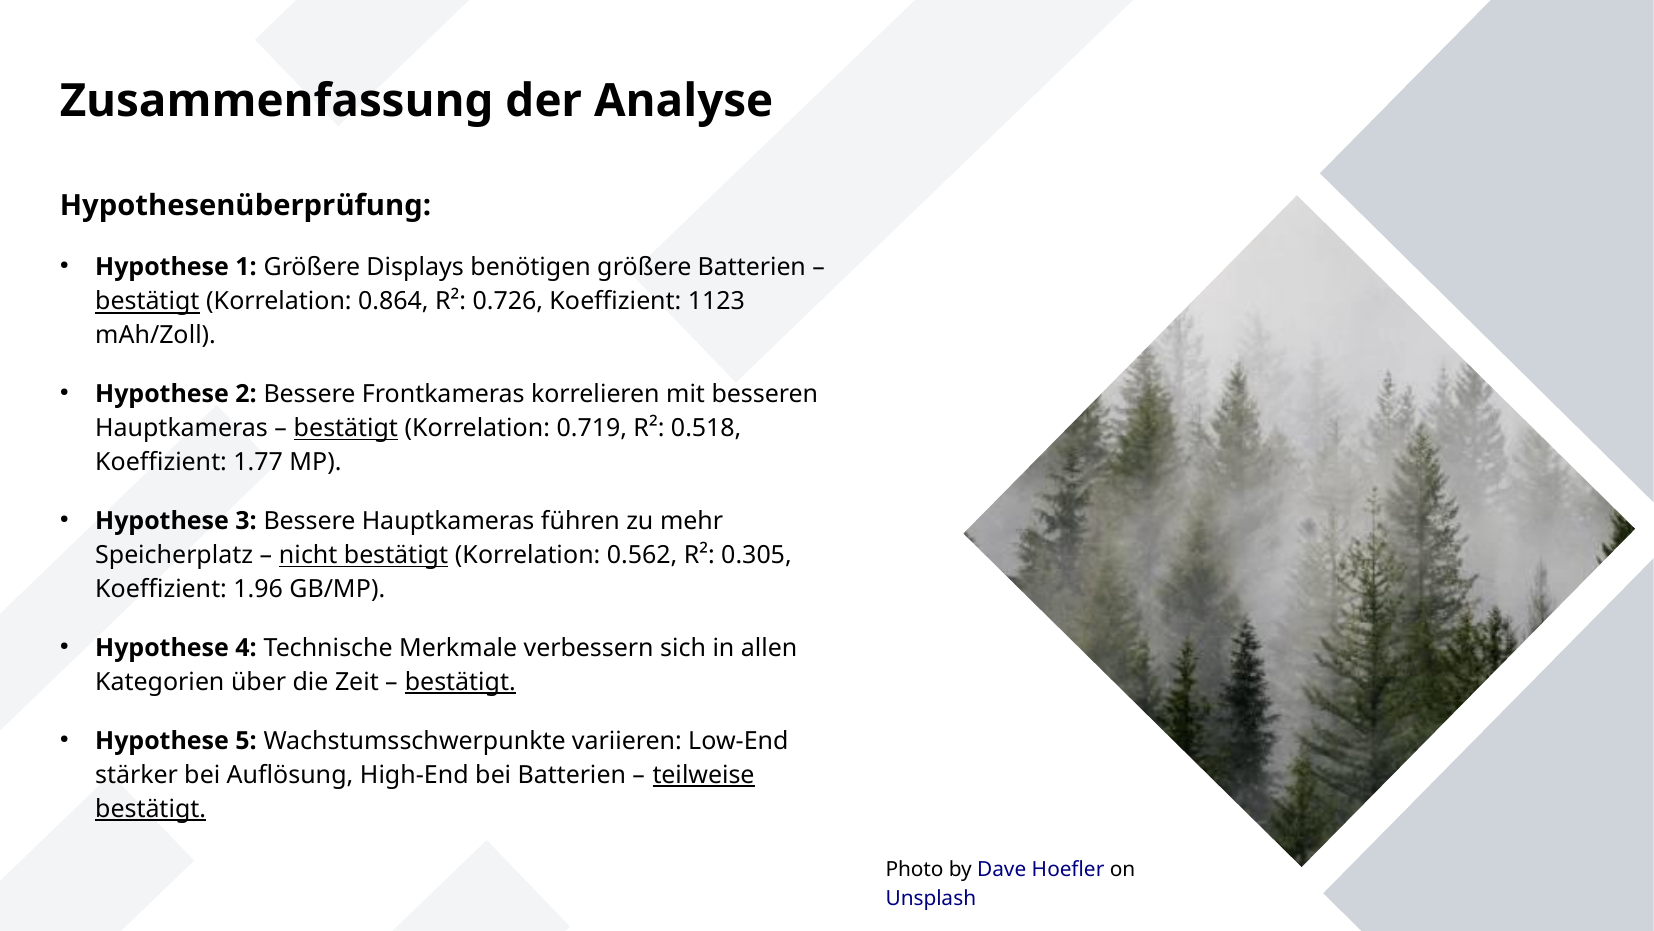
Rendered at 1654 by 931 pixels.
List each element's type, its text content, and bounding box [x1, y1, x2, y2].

text_box Zusammenfassung der Analyse [45, 60, 1152, 263]
text_box [963, 195, 1636, 867]
text_box Photo by Dave Hoefler on Unsplash [870, 846, 1231, 911]
text_box Hypothesenüberprüfung: Hypothese 1: Größere Displays benötigen größere Batterien – bestätigt (Korrelation: 0.864, R²: 0.726, Koeffizient: 1123 mAh/Zoll). Hypothese 2: Bessere Frontkameras korrelieren mit besseren Hauptkameras – bestätigt (Korrelation: 0.719, R²: 0.518, Koeffizient: 1.77 MP). Hypothese 3: Bessere Hauptkameras führen zu mehr Speicherplatz – nicht bestätigt (Korrelation: 0.562, R²: 0.305, Koeffizient: 1.96 GB/MP). Hypothese 4: Technische Merkmale verbessern sich in allen Kategorien über die Zeit – bestätigt. Hypothese 5: Wachstumsschwerpunkte variieren: Low-End stärker bei Auflösung, High-End bei Batterien – teilweise bestätigt. [45, 263, 886, 832]
